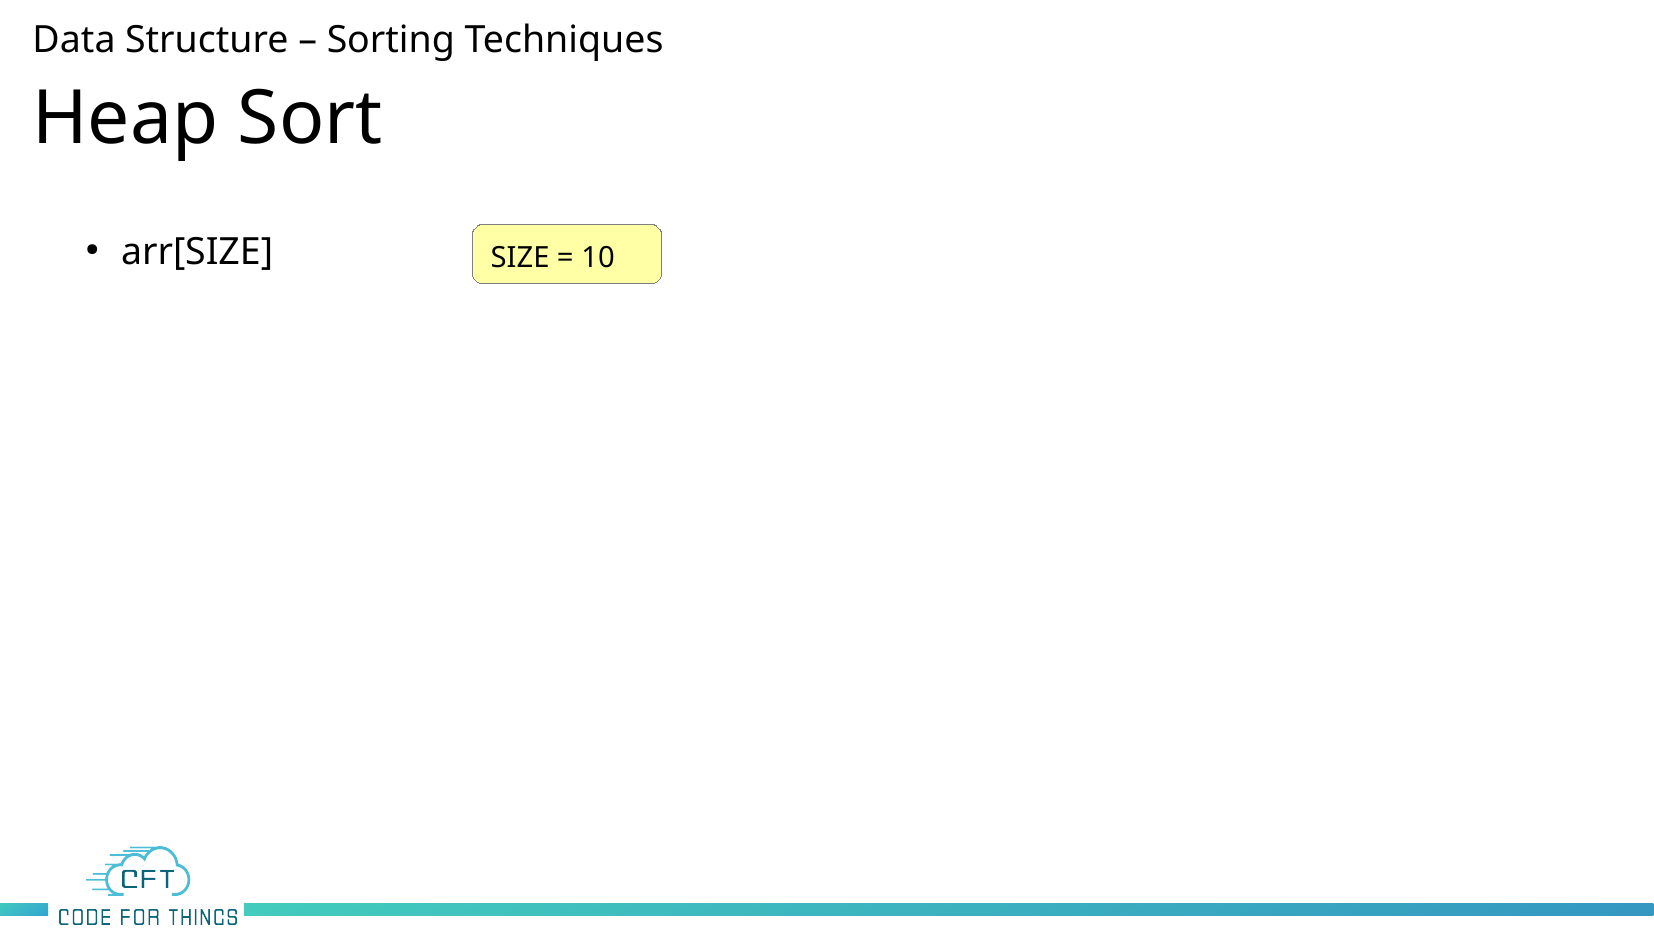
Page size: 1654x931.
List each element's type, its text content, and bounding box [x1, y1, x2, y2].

picture [59, 846, 237, 925]
text_box SIZE = 10 [475, 228, 656, 278]
text_box [472, 224, 662, 284]
text_box arr[SIZE] [70, 217, 315, 284]
title Data Structure – Sorting Techniques Heap Sort [32, 12, 1184, 166]
